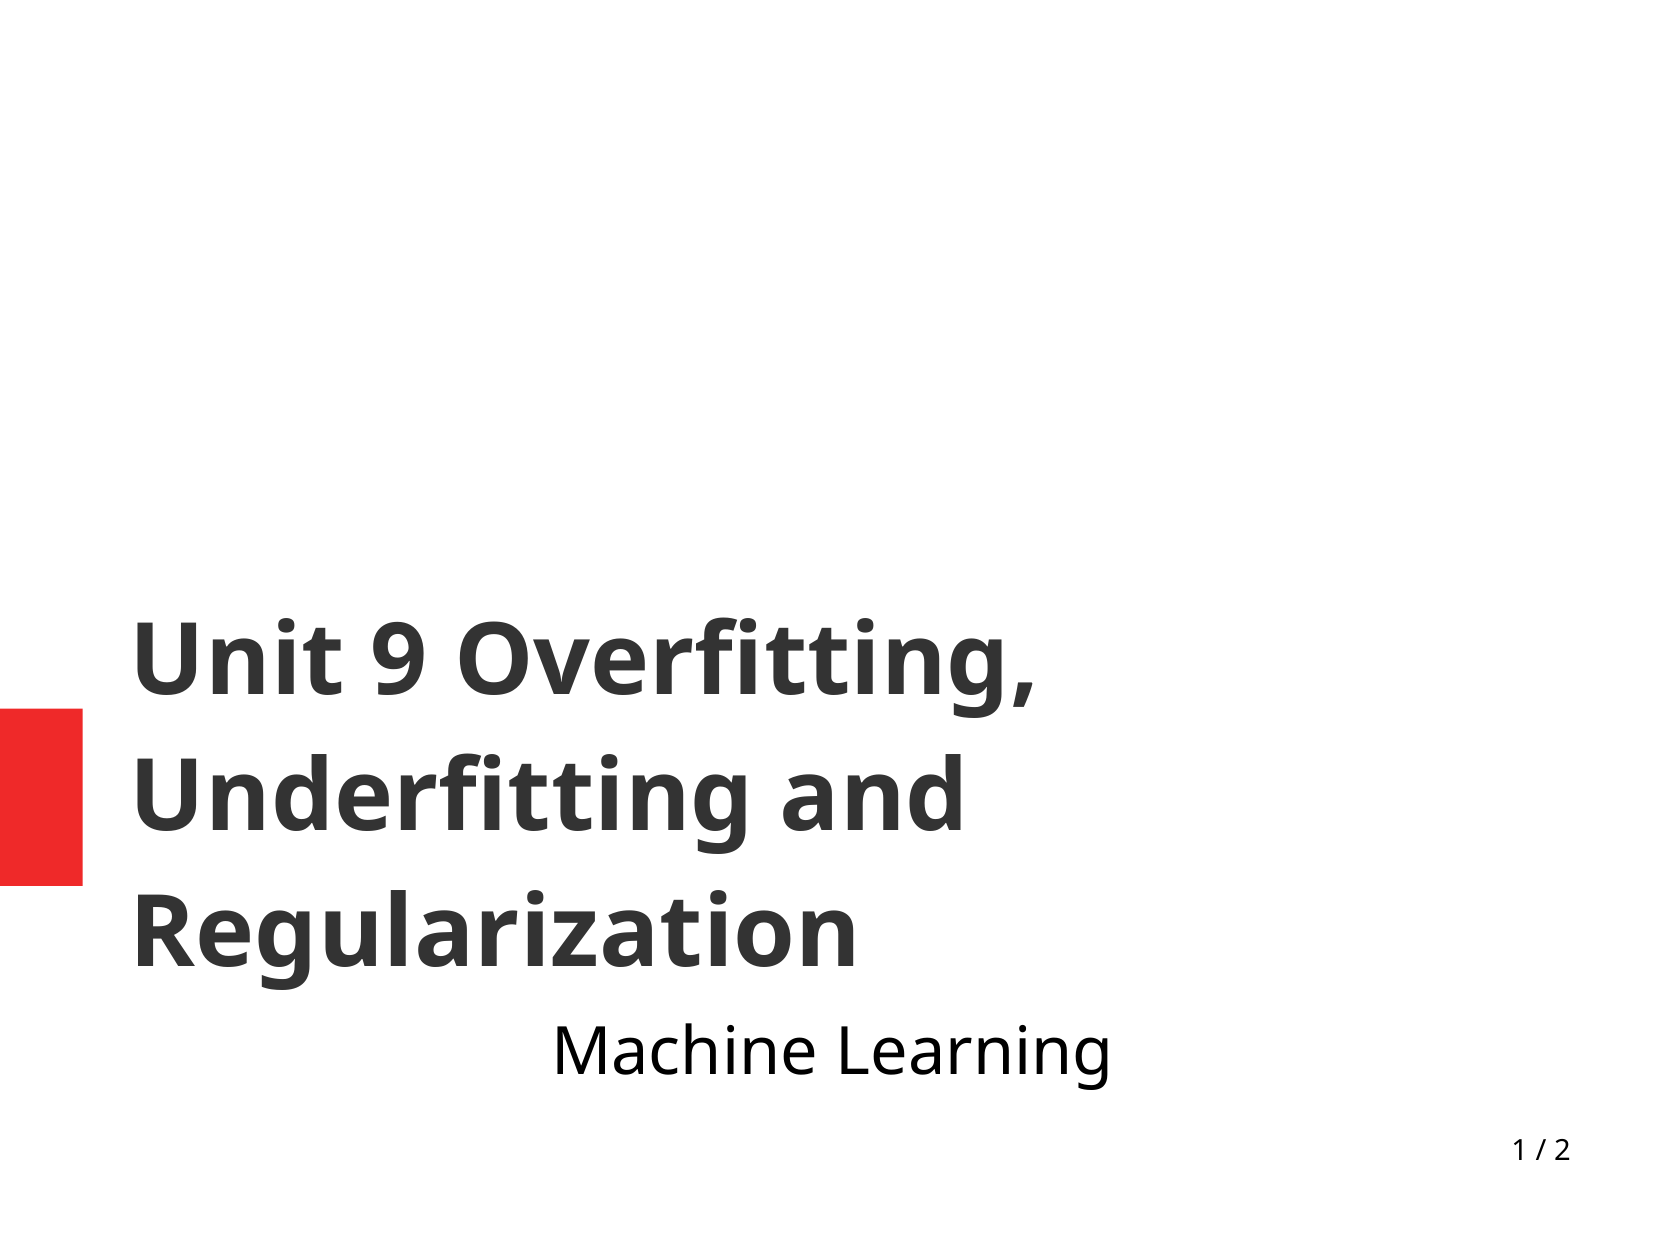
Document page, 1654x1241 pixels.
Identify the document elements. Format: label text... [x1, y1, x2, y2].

subtitle Machine Learning [129, 968, 1536, 1130]
title Unit 9 Overfitting, Underfitting and Regularization [129, 587, 1536, 968]
